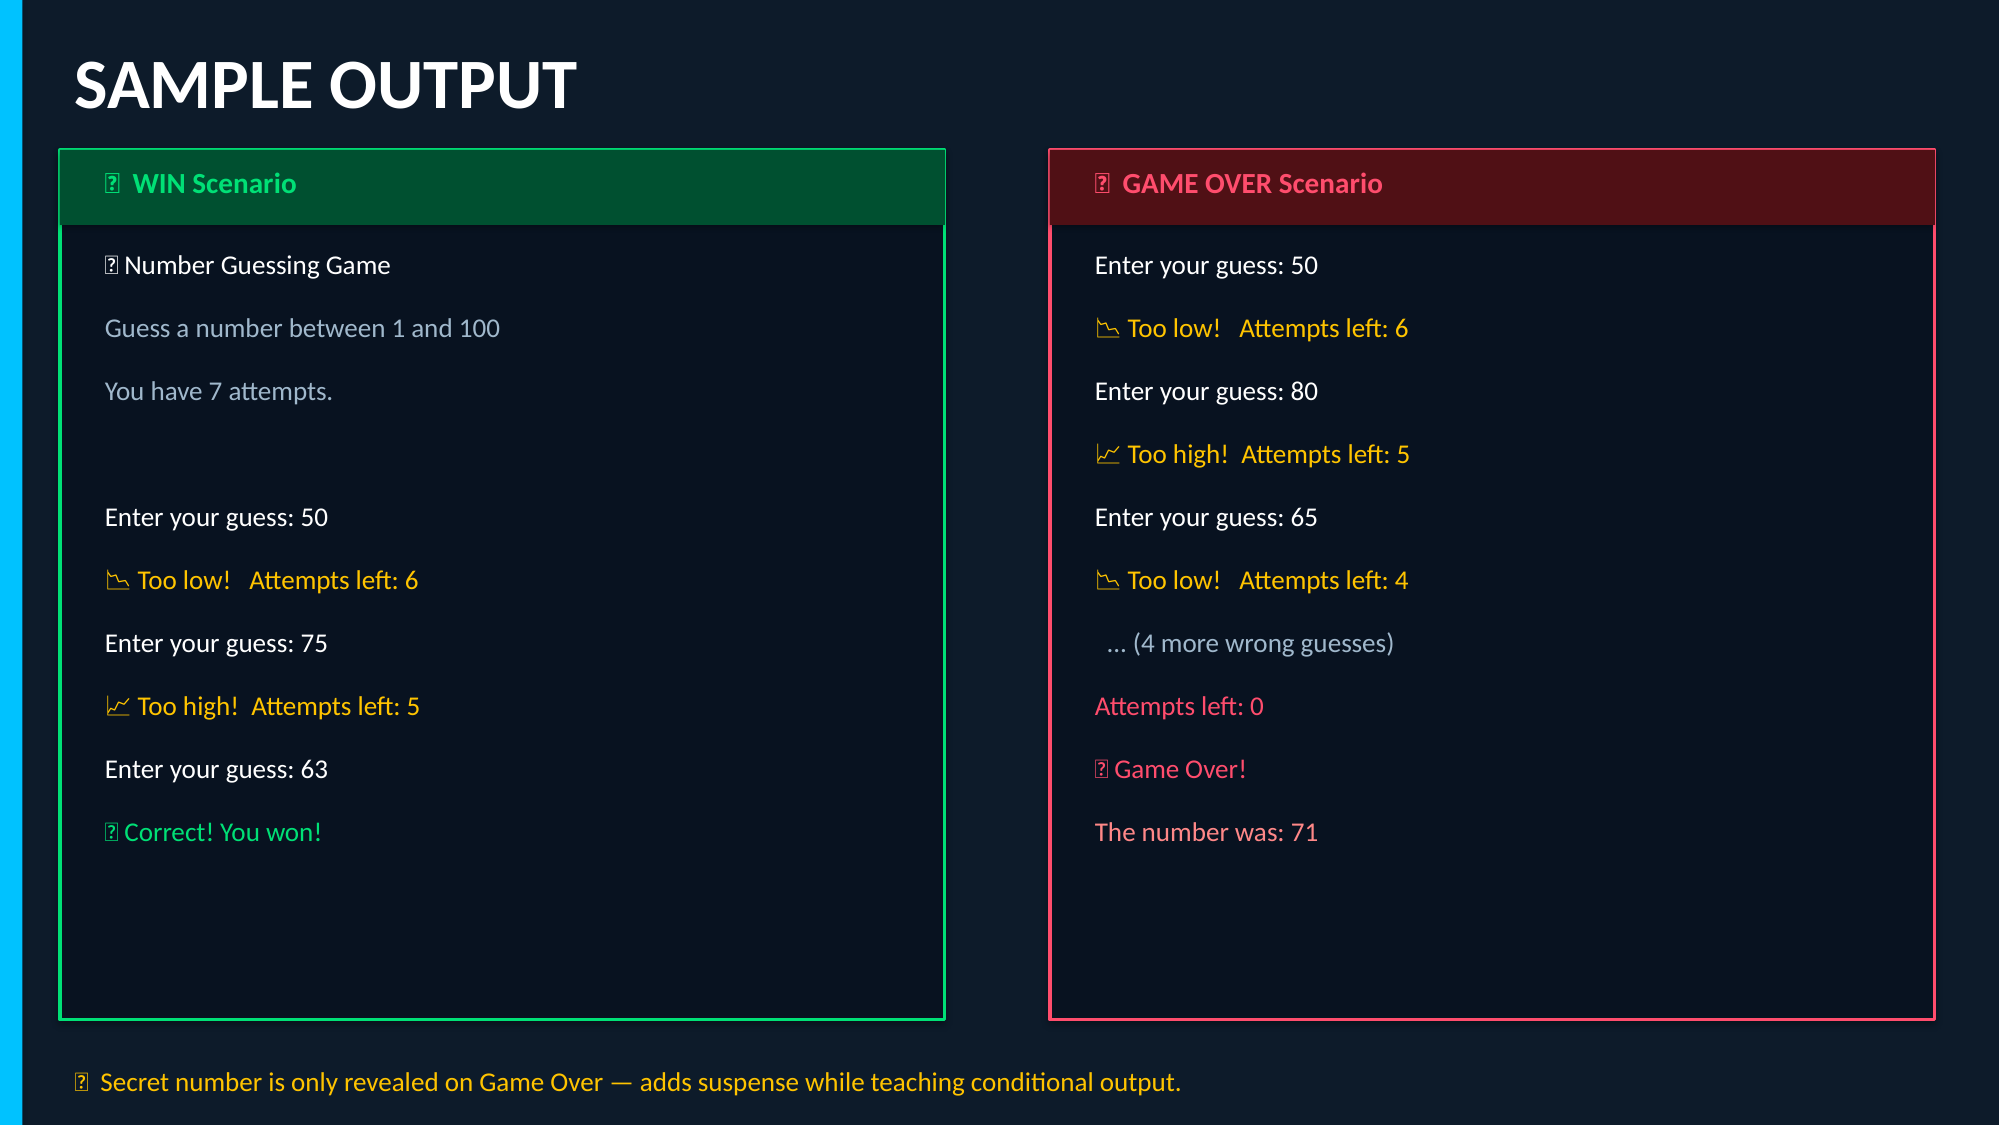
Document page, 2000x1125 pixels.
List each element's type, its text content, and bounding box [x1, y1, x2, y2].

text_box You have 7 attempts. [89, 365, 915, 414]
text_box Enter your guess: 63 [89, 743, 915, 792]
text_box ✅ WIN Scenario [89, 157, 915, 208]
text_box SAMPLE OUTPUT [59, 29, 1860, 130]
text_box ❌ GAME OVER Scenario [1079, 157, 1905, 208]
text_box ... (4 more wrong guesses) [1079, 617, 1905, 666]
text_box 🎯 Number Guessing Game [89, 239, 915, 288]
text_box ❌ Game Over! [1079, 743, 1905, 792]
text_box [1049, 149, 1935, 1020]
text_box Enter your guess: 80 [1079, 365, 1905, 414]
text_box The number was: 71 [1079, 806, 1905, 855]
text_box 📉 Too low! Attempts left: 6 [89, 554, 915, 603]
text_box 📌 Secret number is only revealed on Game Over — adds suspense while teaching conditional output. [59, 1057, 1935, 1105]
text_box [0, 0, 23, 1125]
text_box Enter your guess: 50 [89, 491, 915, 540]
text_box Enter your guess: 65 [1079, 491, 1905, 540]
text_box 📈 Too high! Attempts left: 5 [89, 680, 915, 729]
text_box 📈 Too high! Attempts left: 5 [1079, 428, 1905, 477]
text_box 📉 Too low! Attempts left: 6 [1079, 302, 1905, 351]
text_box Enter your guess: 50 [1079, 239, 1905, 288]
text_box [59, 149, 945, 1020]
text_box Enter your guess: 75 [89, 617, 915, 666]
text_box Guess a number between 1 and 100 [89, 302, 915, 351]
text_box Attempts left: 0 [1079, 680, 1905, 729]
text_box 📉 Too low! Attempts left: 4 [1079, 554, 1905, 603]
text_box ✅ Correct! You won! [89, 806, 915, 855]
